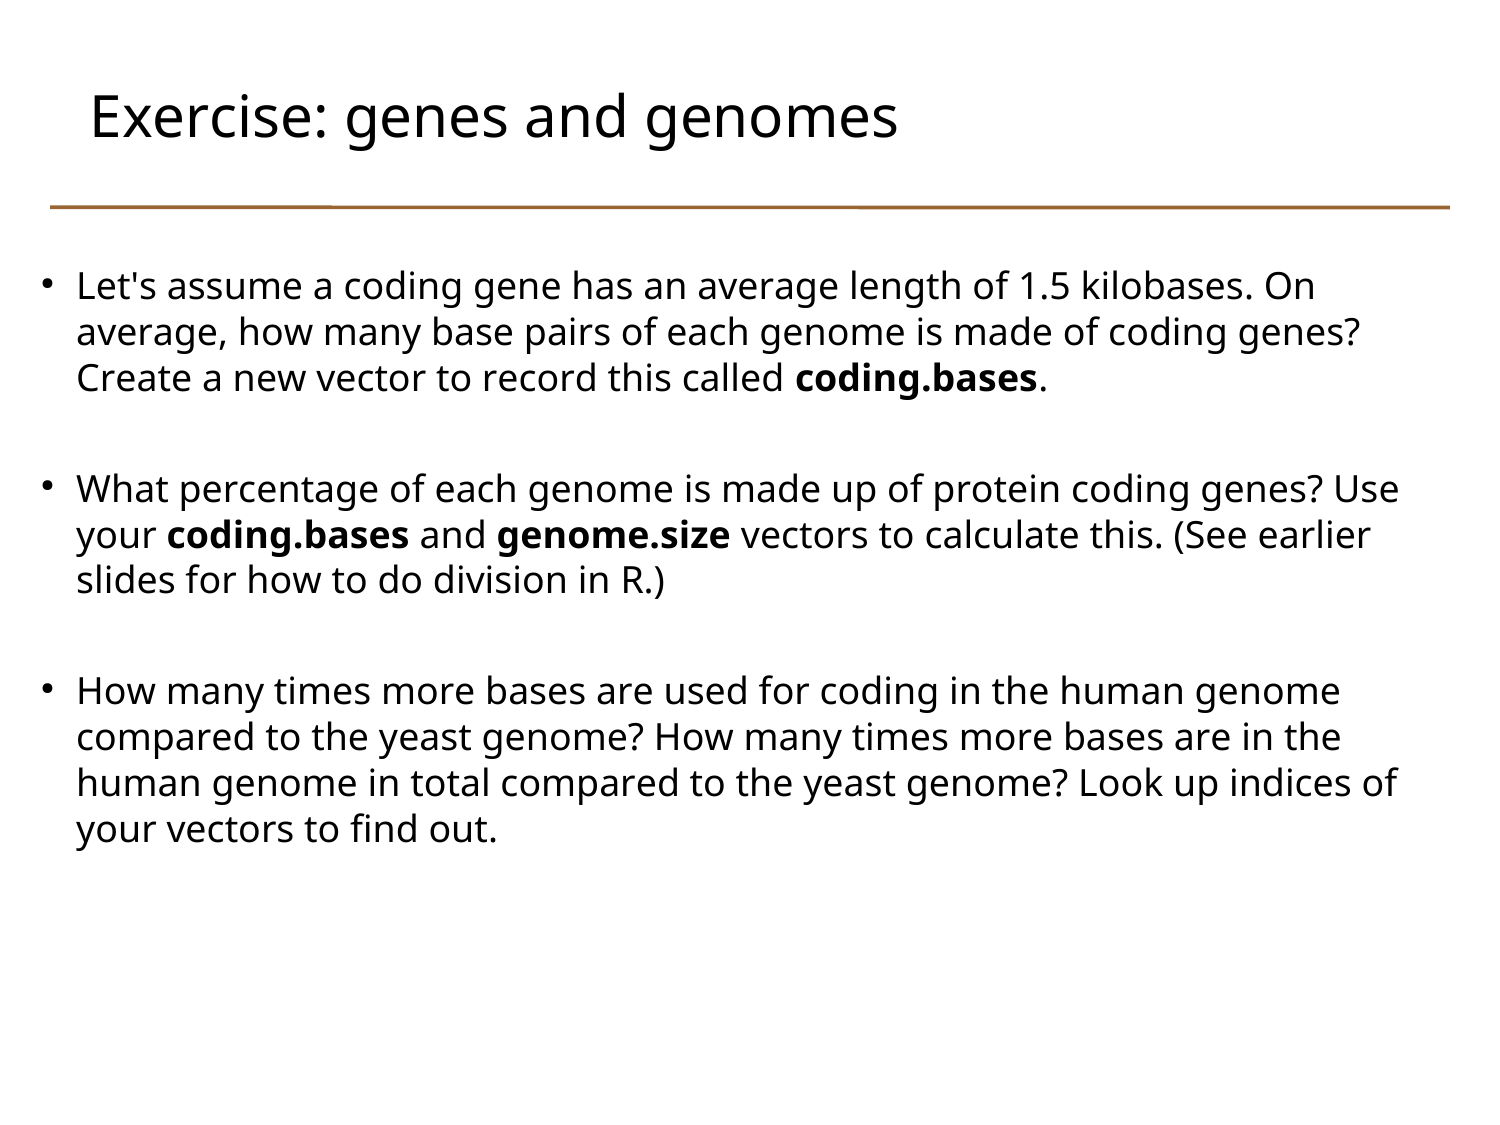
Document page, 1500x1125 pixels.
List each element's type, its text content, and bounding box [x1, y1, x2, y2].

list Let's assume a coding gene has an average length of 1.5 kilobases. On average, how many base pairs of each genome is made of coding genes? Create a new vector to record this called coding.bases. What percentage of each genome is made up of protein coding genes? Use your coding.bases and genome.size vectors to calculate this. (See earlier slides for how to do division in R.) How many times more bases are used for coding in the human genome compared to the yeast genome? How many times more bases are in the human genome in total compared to the yeast genome? Look up indices of your vectors to find out. [40, 261, 1416, 1093]
title Exercise: genes and genomes [75, 48, 1422, 249]
